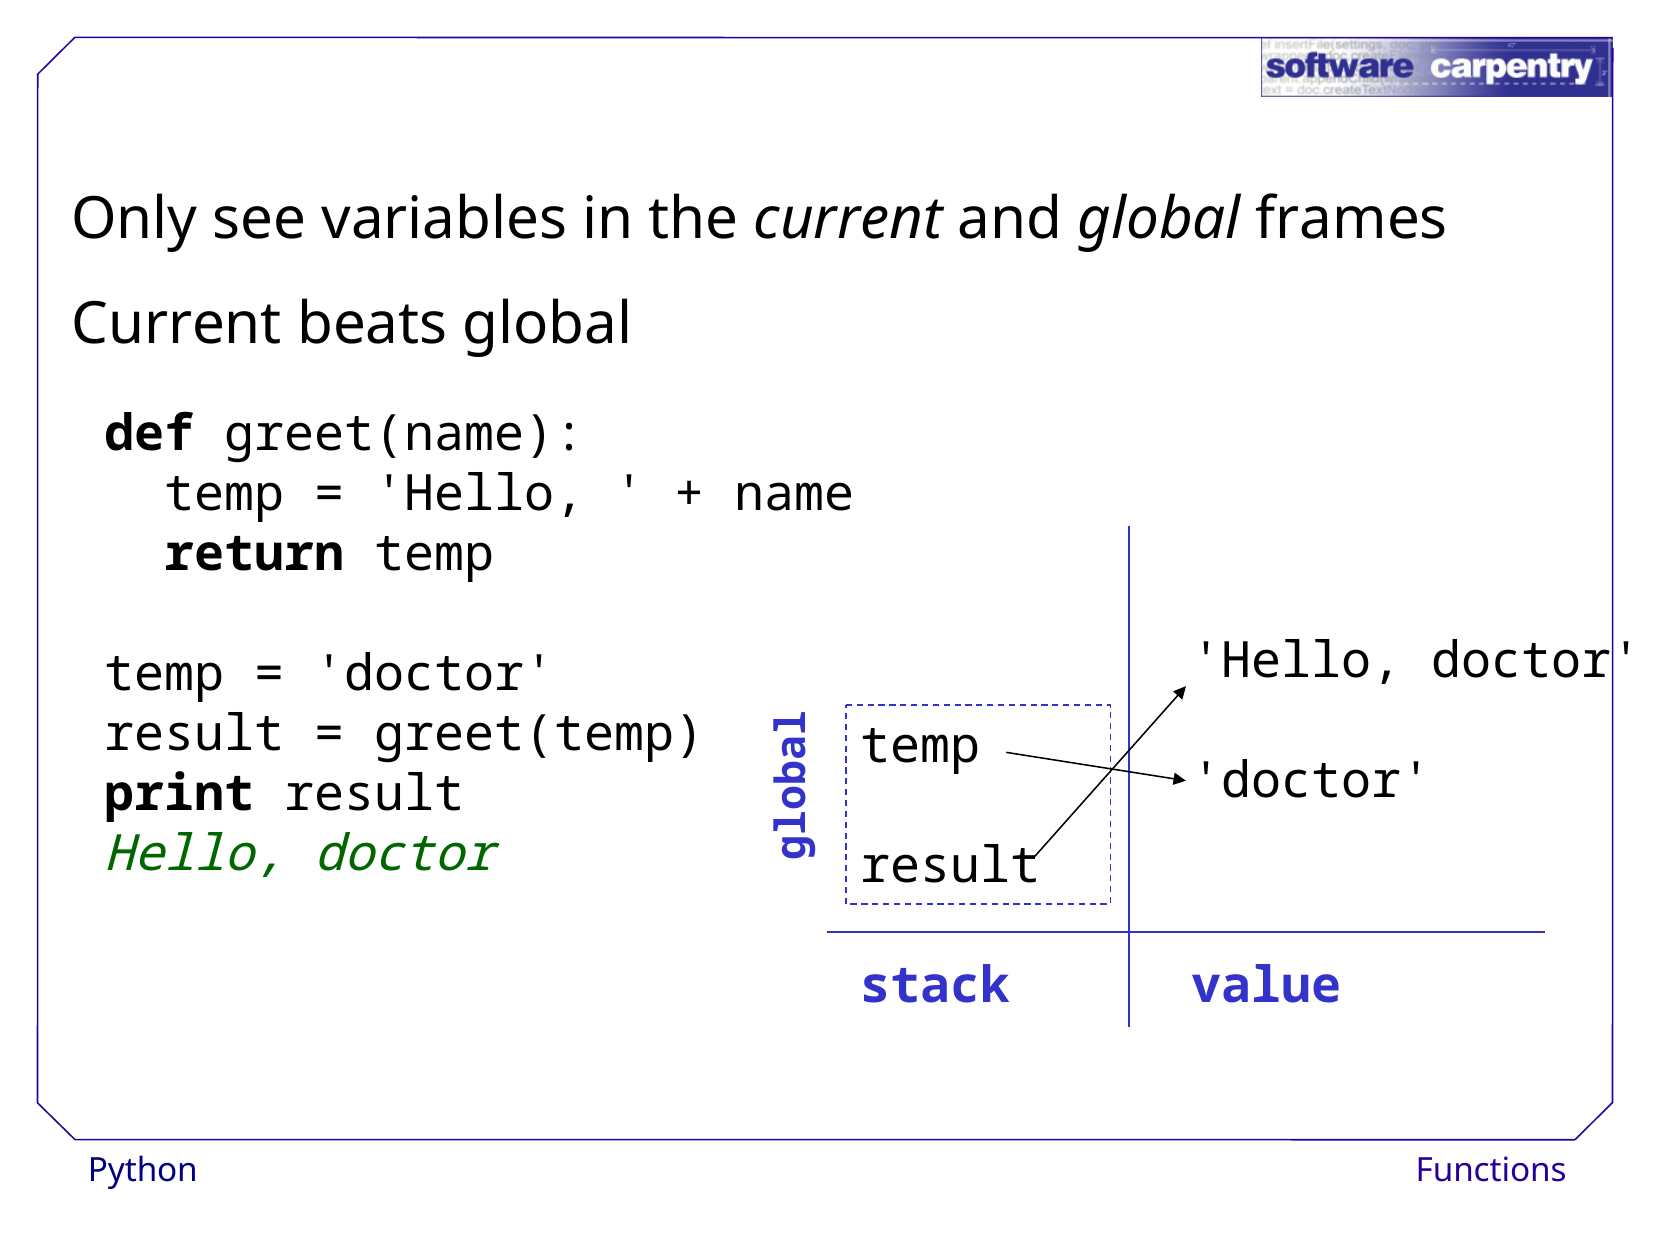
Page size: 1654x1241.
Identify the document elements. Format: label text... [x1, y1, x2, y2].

text_box global [760, 714, 837, 876]
text_box stack [845, 950, 1111, 1027]
text_box 'Hello, doctor' 'doctor' [1176, 620, 1583, 847]
text_box Only see variables in the current and global frames Current beats global [56, 137, 1613, 364]
text_box def greet(name): temp = 'Hello, ' + name return temp temp = 'doctor' result = greet(temp) print result Hello, doctor [89, 393, 790, 961]
picture [1261, 39, 1613, 97]
text_box value [1176, 950, 1442, 1027]
text_box temp result [845, 705, 1111, 904]
